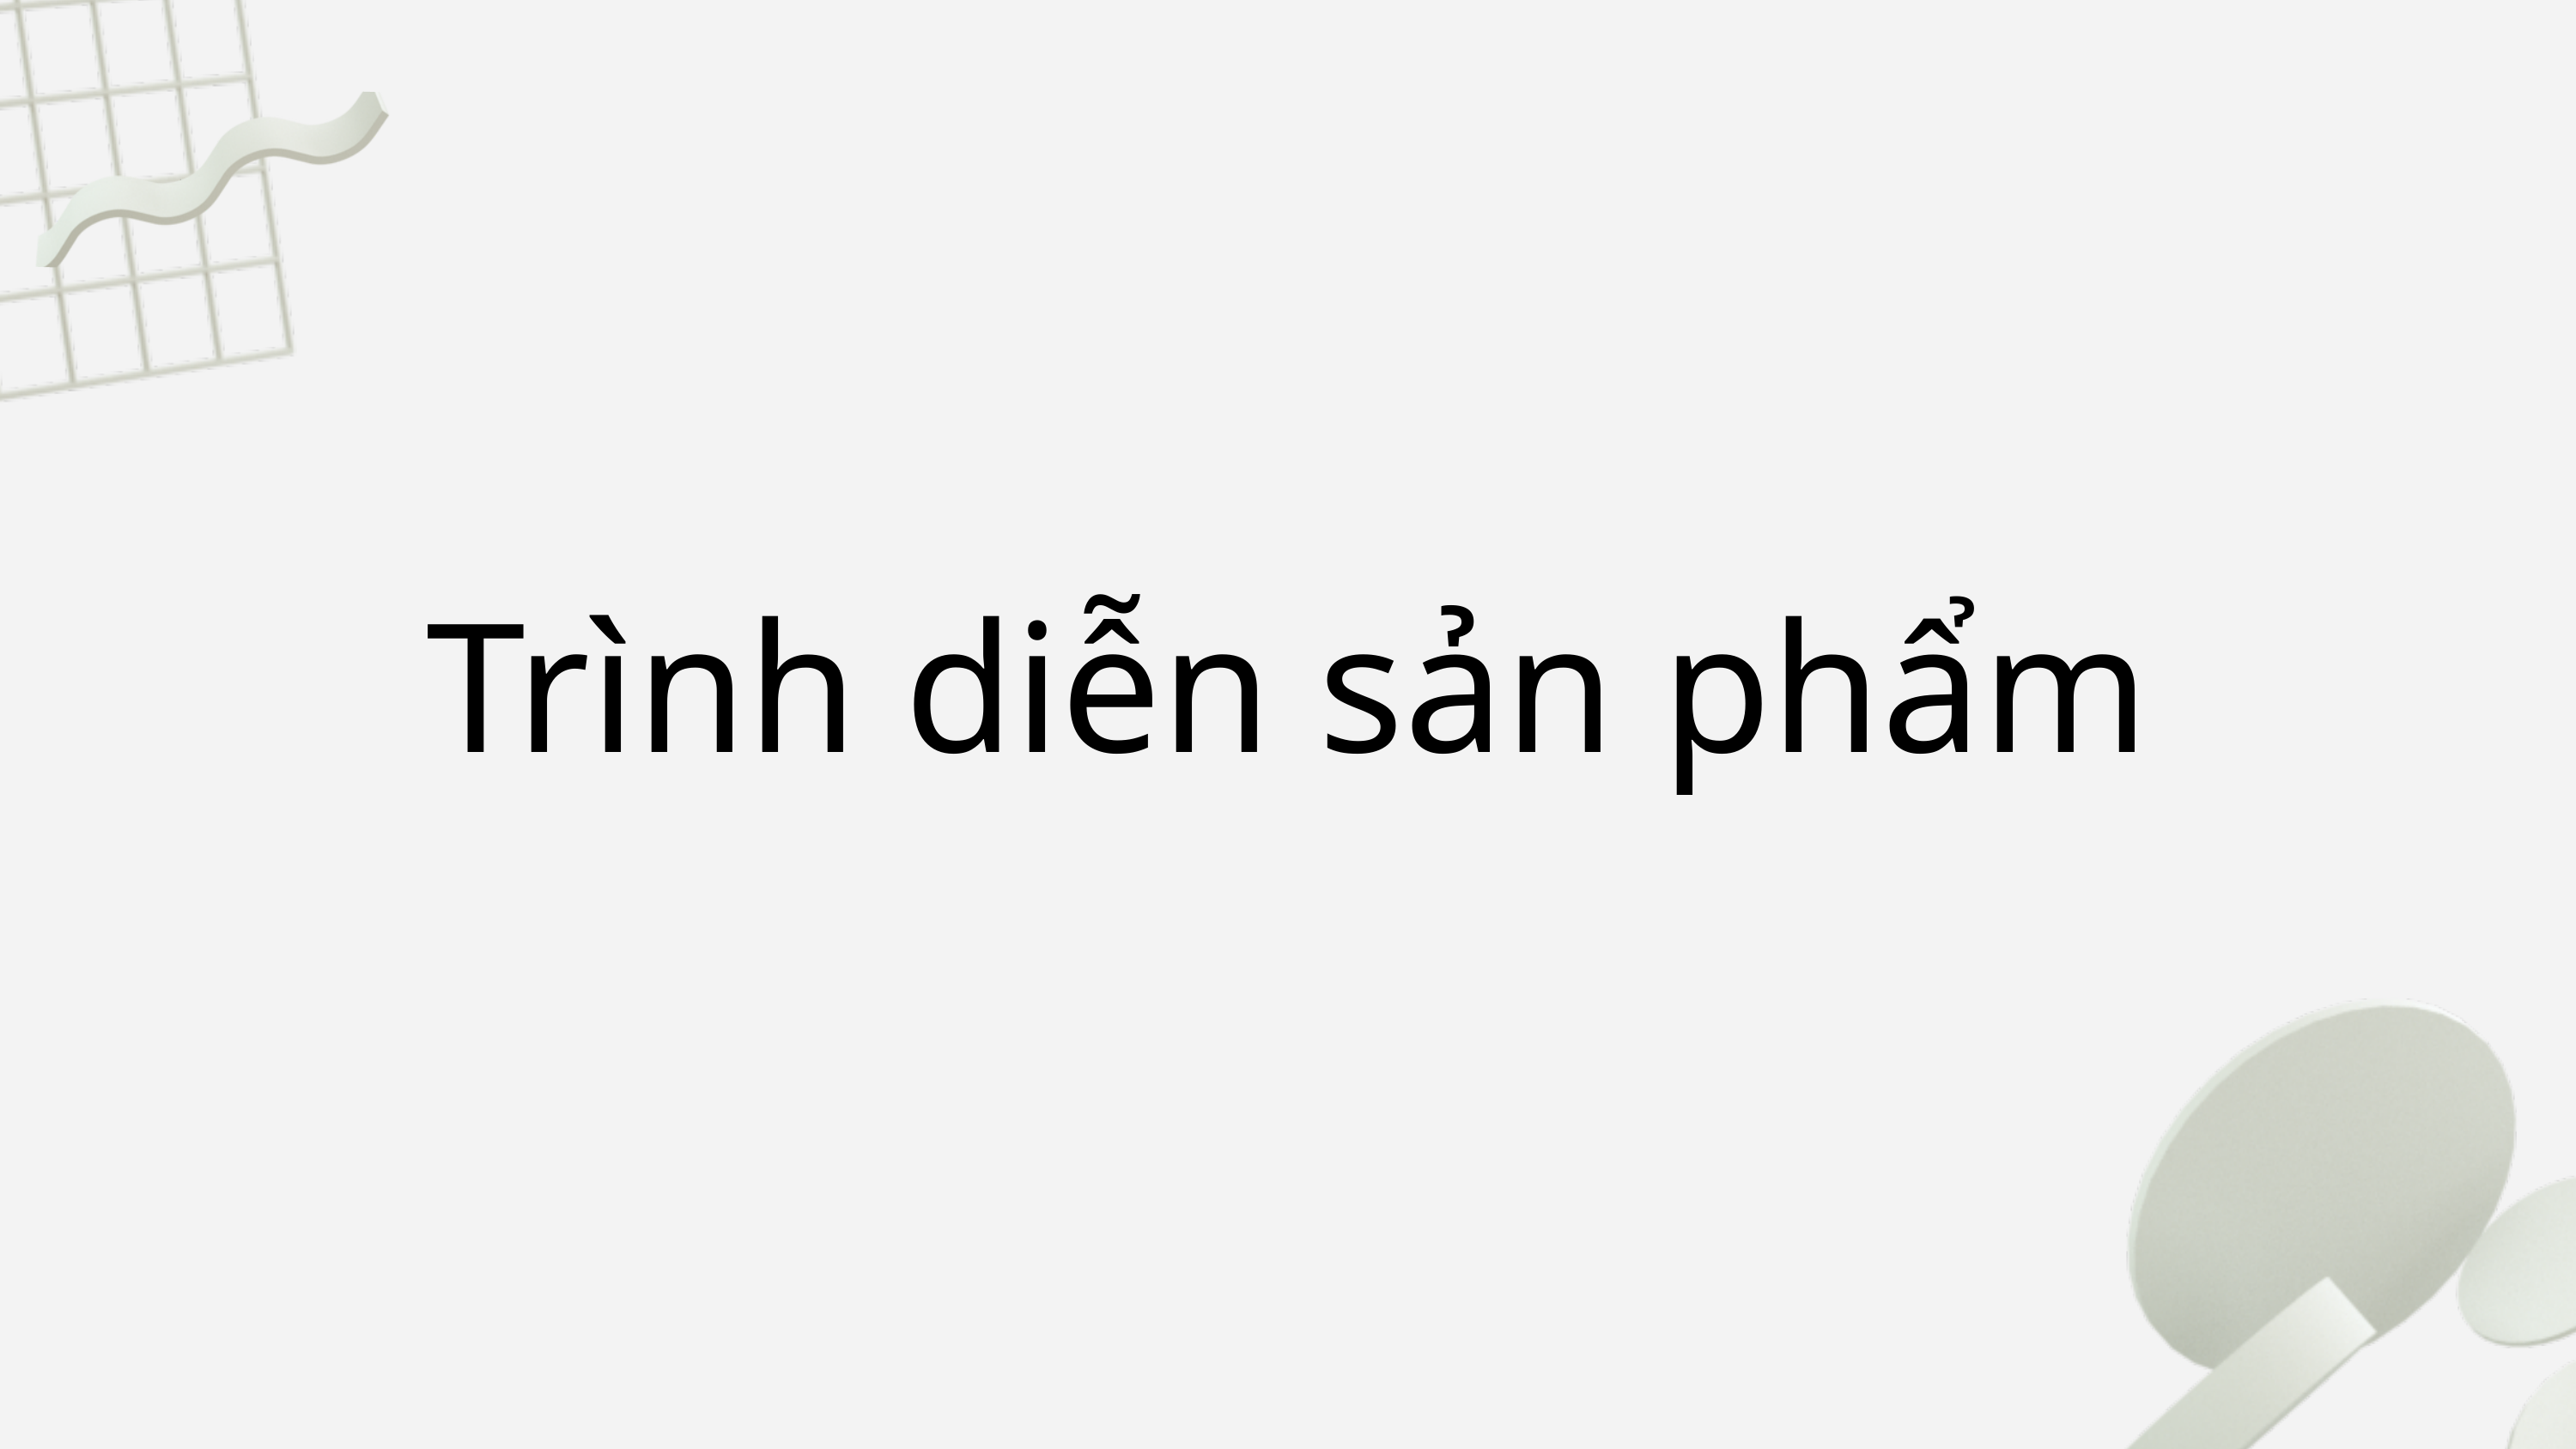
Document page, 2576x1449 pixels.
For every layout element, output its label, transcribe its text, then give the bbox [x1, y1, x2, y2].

text_box Trình diễn sản phẩm [1692, 668, 1746, 741]
text_box Trình diễn sản phẩm [294, 591, 2282, 789]
text_box [2106, 997, 2576, 1449]
text_box [0, 0, 391, 415]
